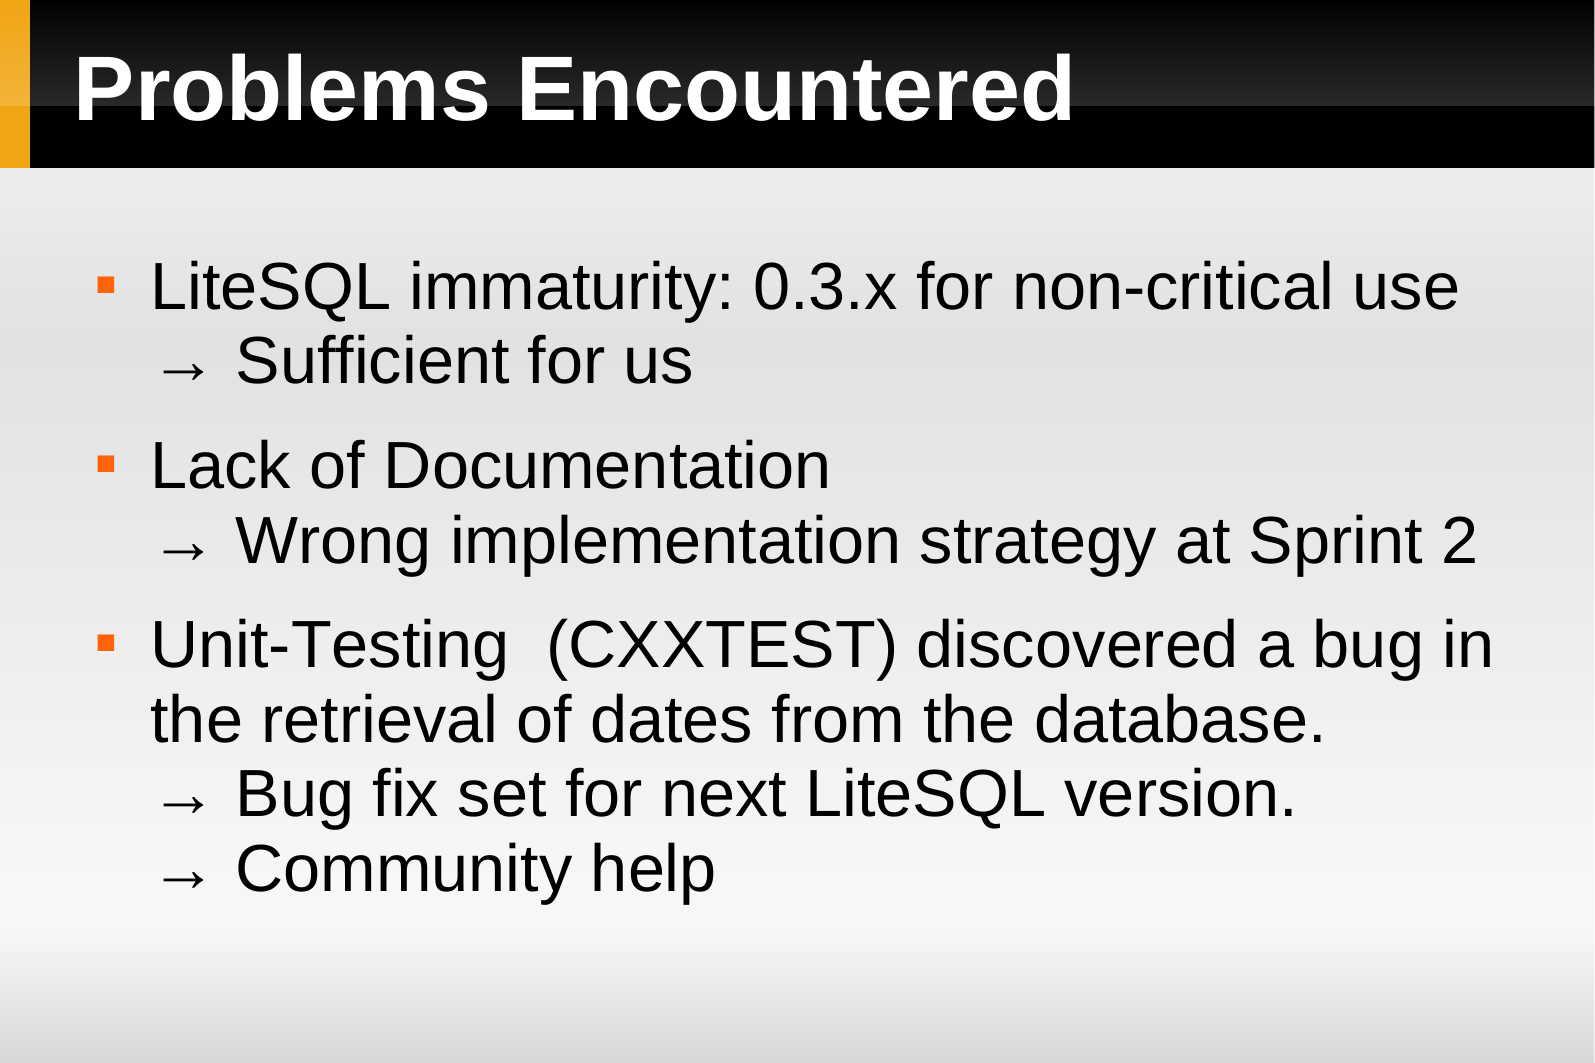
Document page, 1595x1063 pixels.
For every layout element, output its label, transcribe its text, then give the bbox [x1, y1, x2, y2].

picture [0, 0, 1595, 1063]
title Problems Encountered [74, 7, 1510, 171]
list LiteSQL immaturity: 0.3.x for non-critical use → Sufficient for us Lack of Documentation → Wrong implementation strategy at Sprint 2 Unit-Testing (CXXTEST) discovered a bug in the retrieval of dates from the database. → Bug fix set for next LiteSQL version. → Community help [79, 248, 1515, 1011]
